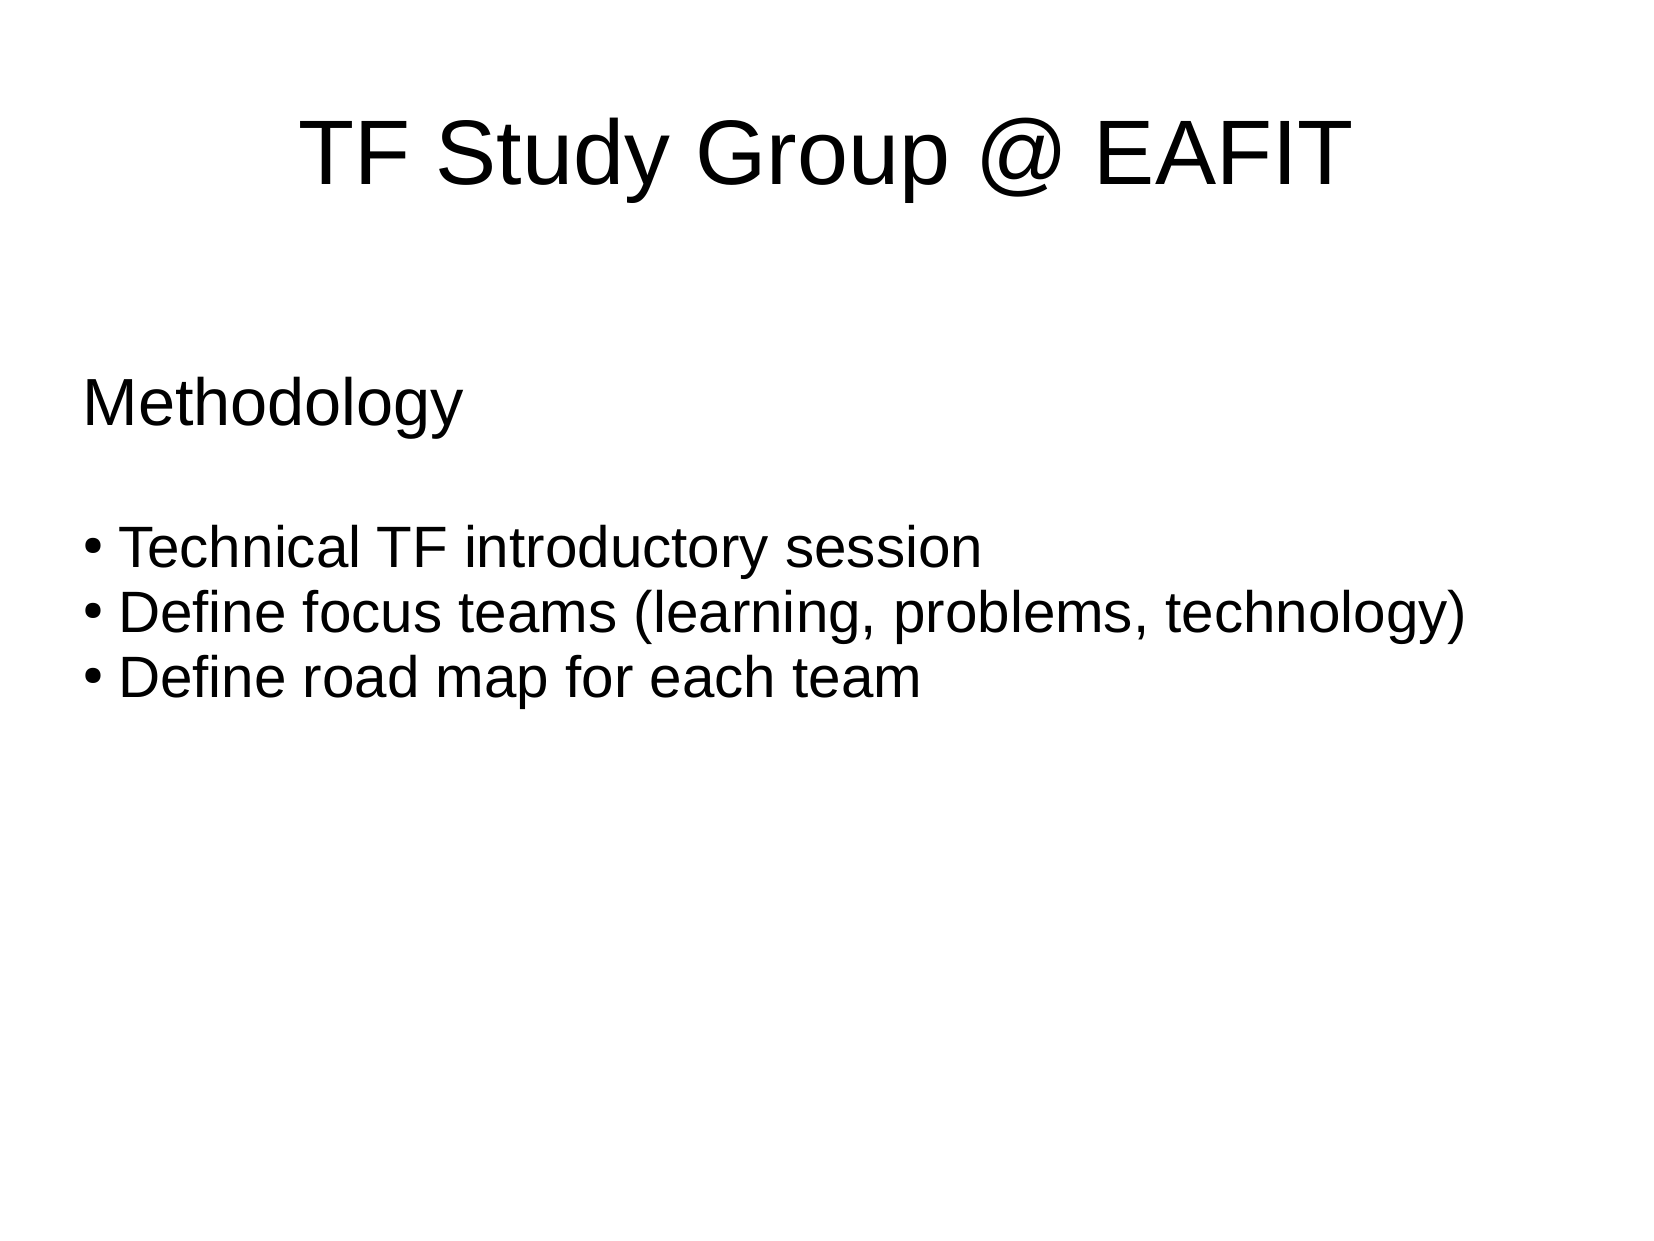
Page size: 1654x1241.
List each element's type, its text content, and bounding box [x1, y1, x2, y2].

subtitle Methodology Technical TF introductory session Define focus teams (learning, problems, technology) Define road map for each team [82, 290, 1571, 1010]
title TF Study Group @ EAFIT [82, 49, 1571, 257]
